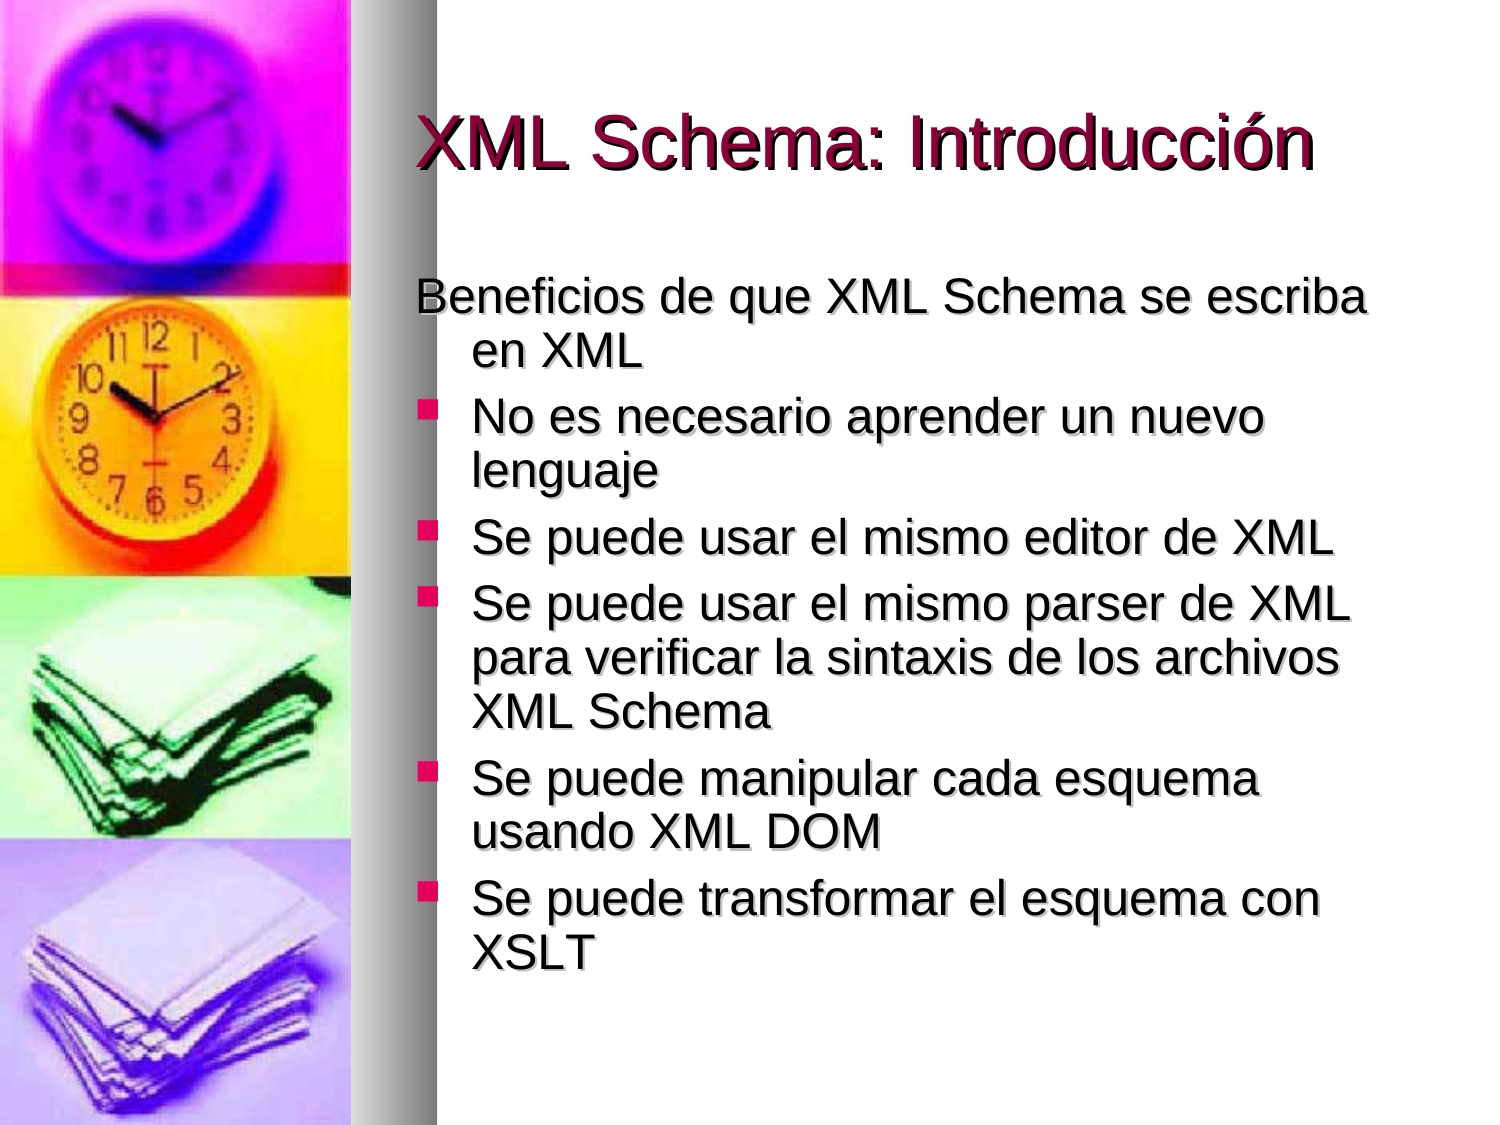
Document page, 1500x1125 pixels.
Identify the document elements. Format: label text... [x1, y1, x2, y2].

picture [0, 0, 351, 1125]
list Beneficios de que XML Schema se escriba en XML No es necesario aprender un nuevo lenguaje Se puede usar el mismo editor de XML Se puede usar el mismo parser de XML para verificar la sintaxis de los archivos XML Schema Se puede manipular cada esquema usando XML DOM Se puede transformar el esquema con XSLT [399, 262, 1450, 1000]
title XML Schema: Introducción [399, 37, 1450, 238]
